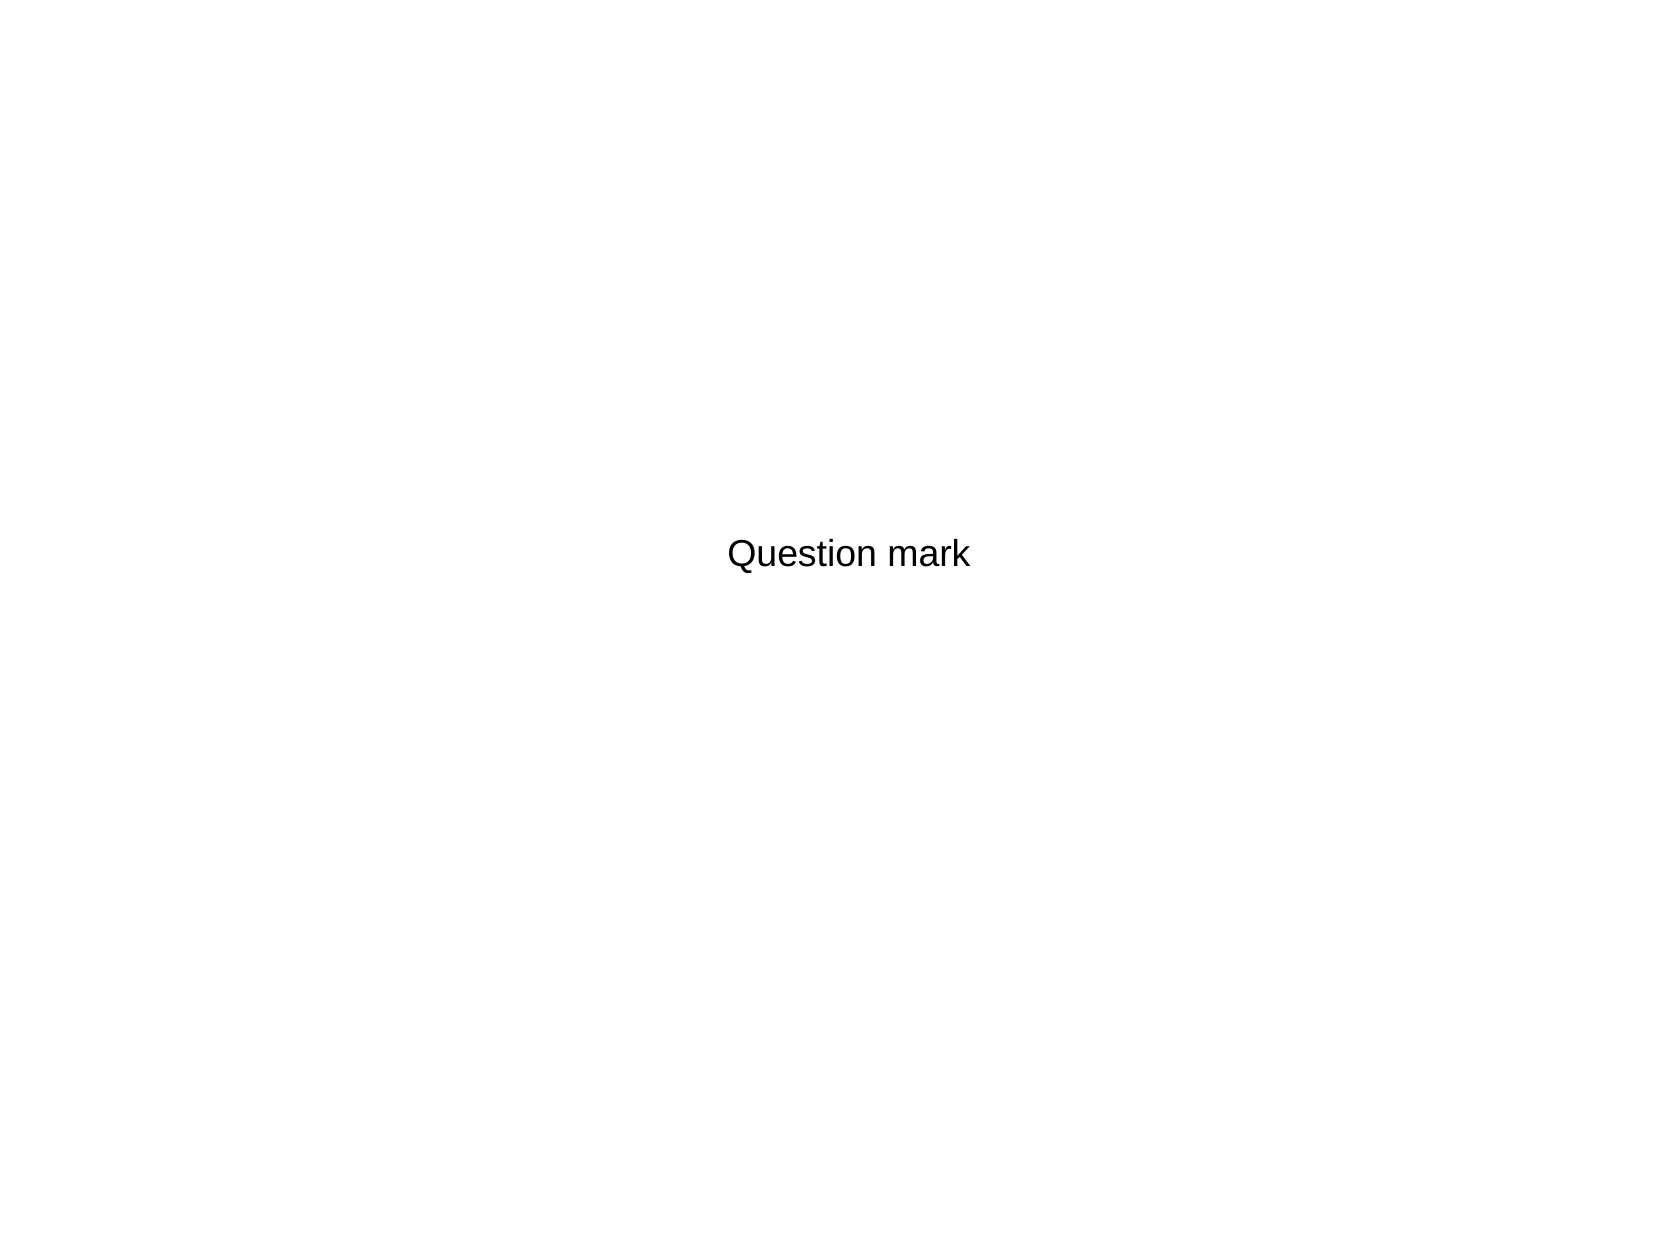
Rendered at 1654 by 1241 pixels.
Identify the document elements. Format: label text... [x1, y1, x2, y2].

text_box Question mark [712, 525, 1126, 582]
